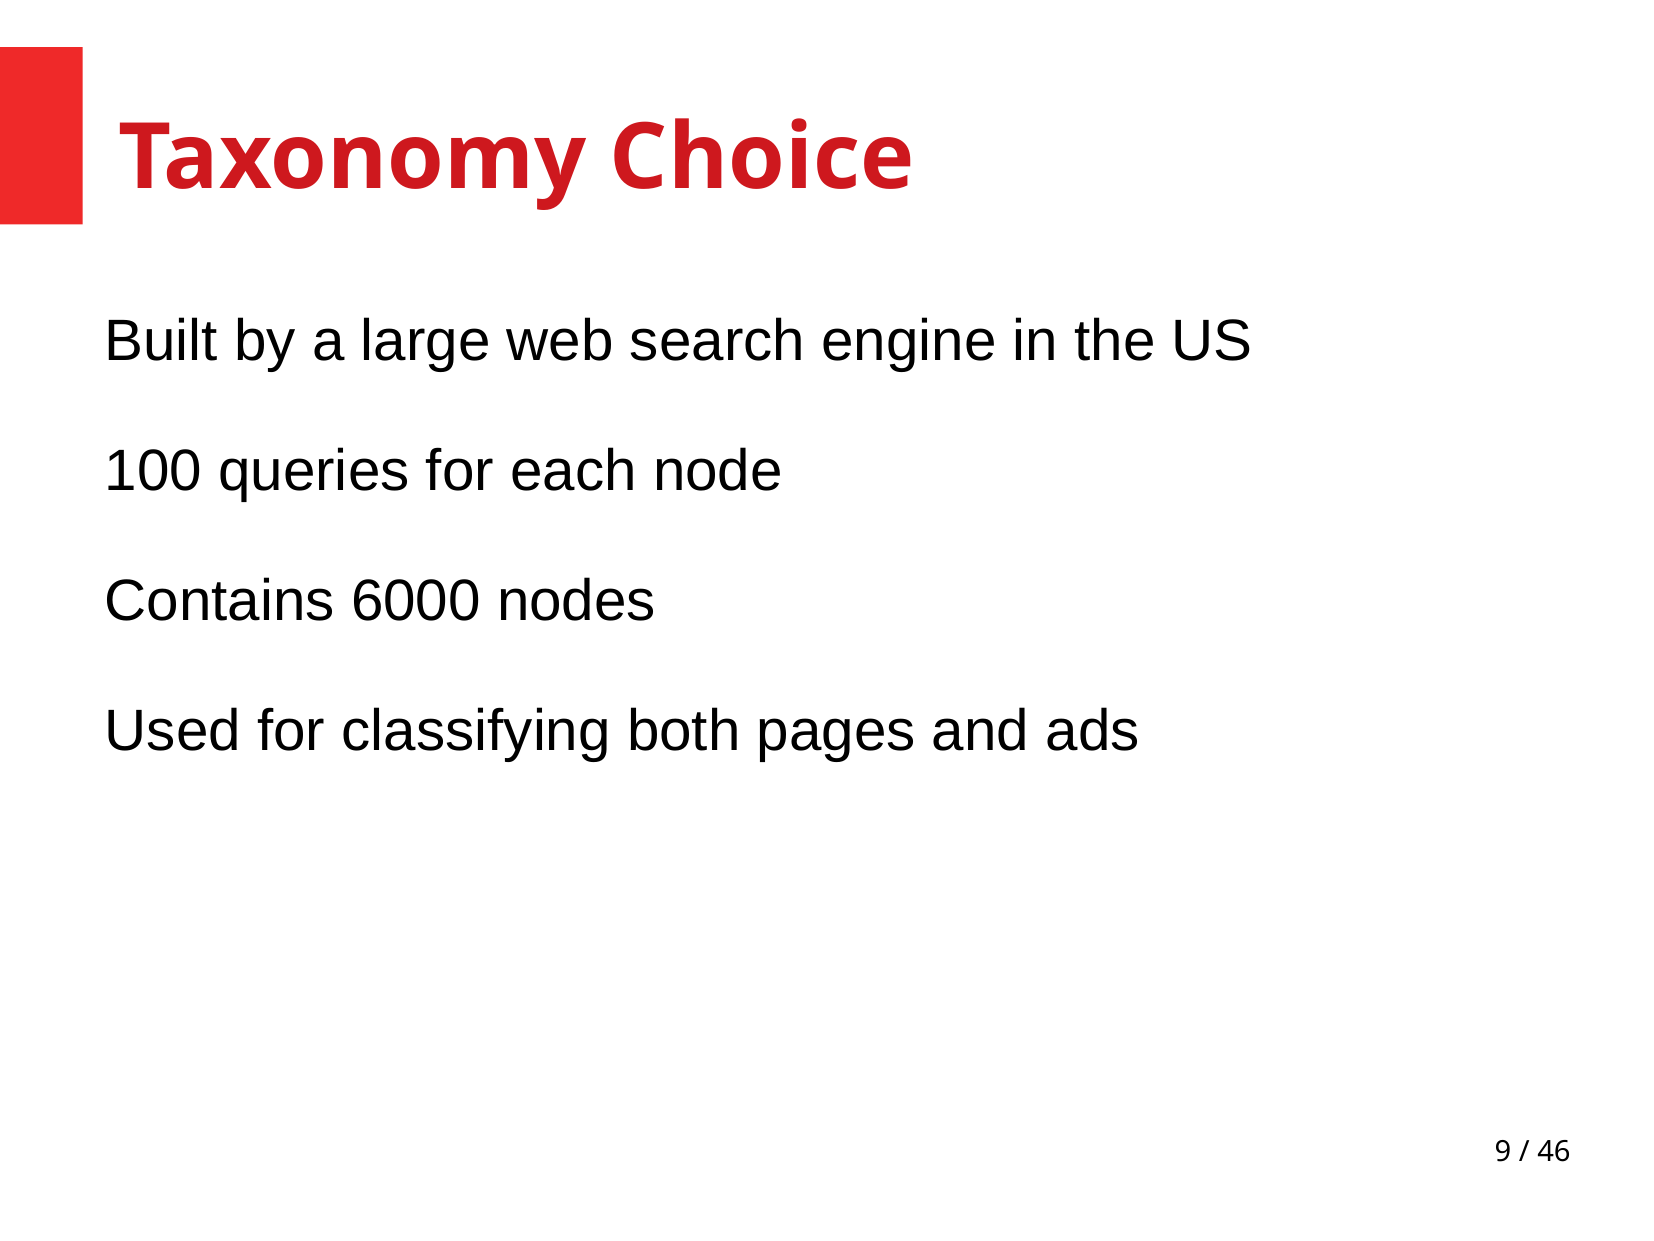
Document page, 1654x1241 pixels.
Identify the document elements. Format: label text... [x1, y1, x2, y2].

title Taxonomy Choice [118, 49, 1571, 257]
text_box Built by a large web search engine in the US 100 queries for each node Contains 6000 nodes Used for classifying both pages and ads [90, 300, 1591, 812]
